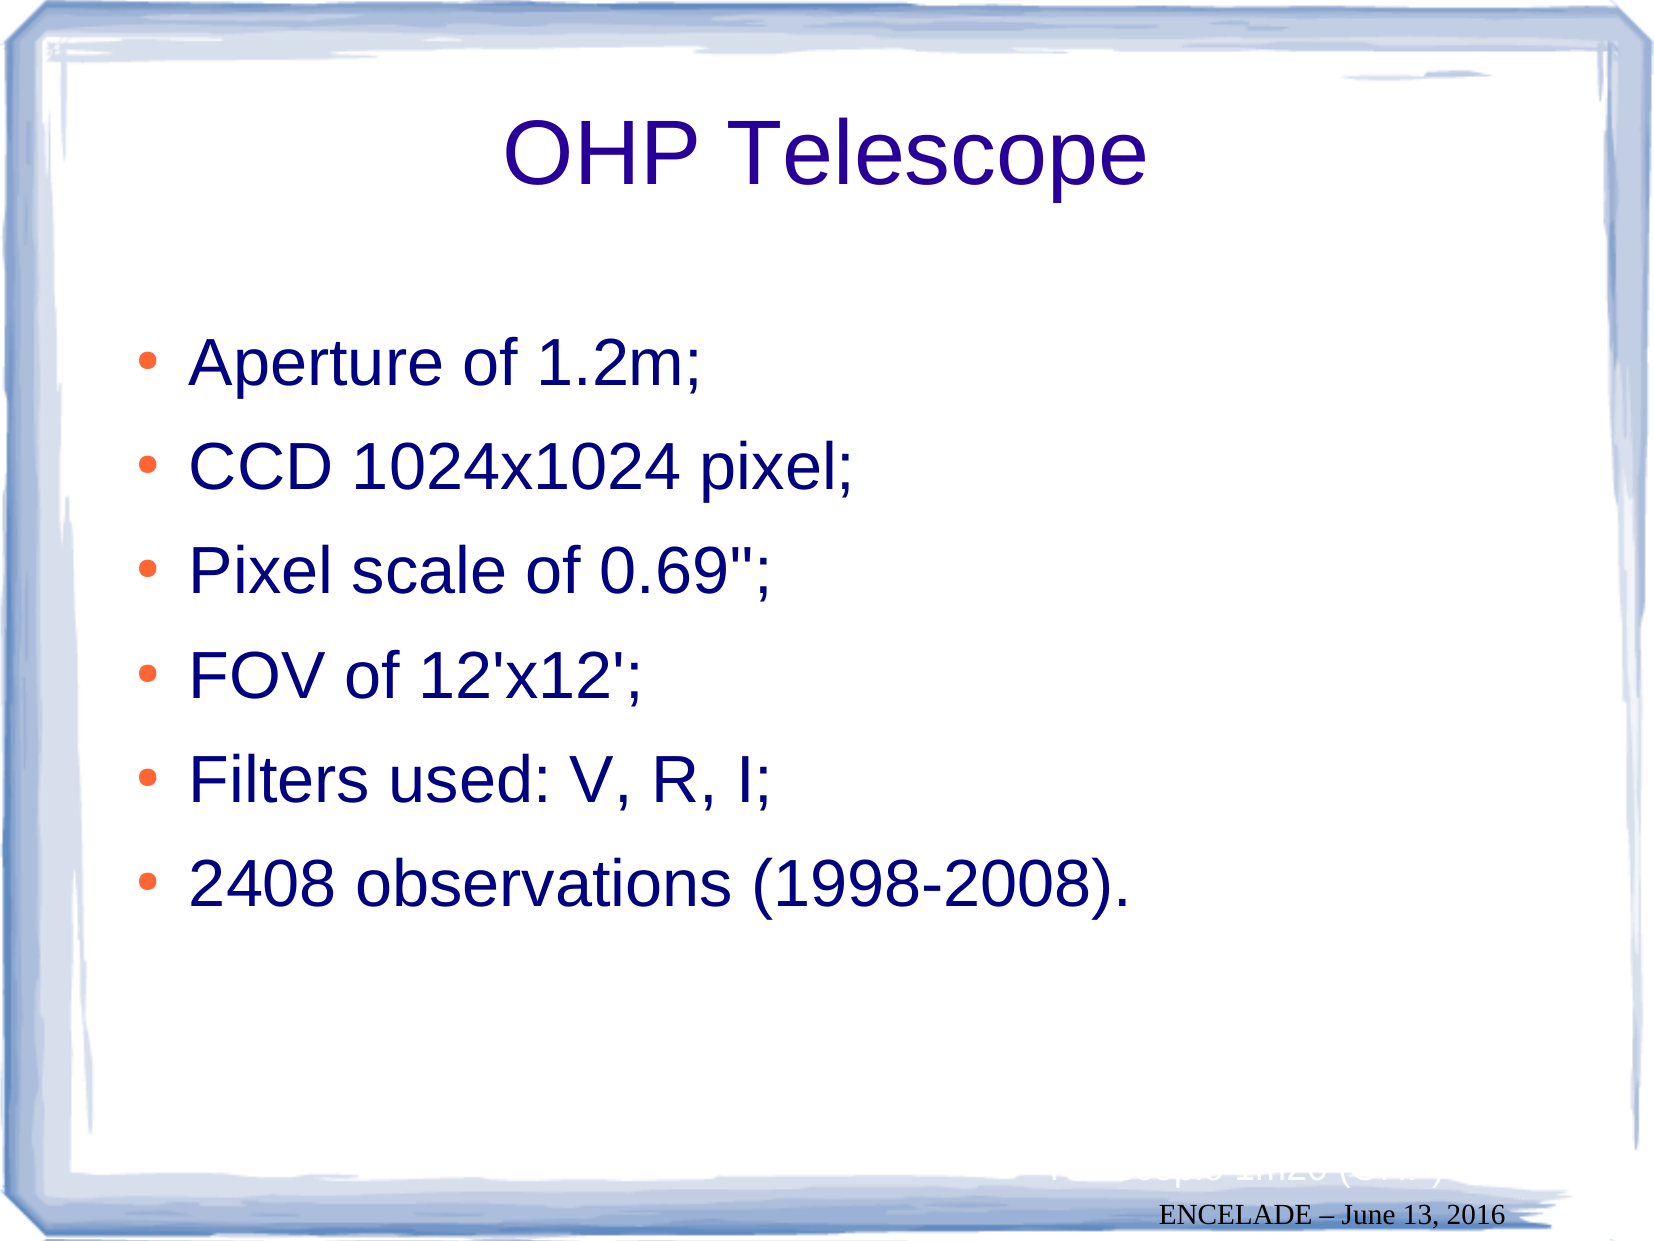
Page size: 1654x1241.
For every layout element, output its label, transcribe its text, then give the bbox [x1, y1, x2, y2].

title OHP Telescope [82, 49, 1571, 257]
list Aperture of 1.2m; CCD 1024x1024 pixel; Pixel scale of 0.69''; FOV of 12'x12'; Filters used: V, R, I; 2408 observations (1998-2008). [118, 324, 1571, 1045]
picture [0, 0, 1654, 1241]
text_box Telescópio 1m20 (OHP) [853, 1139, 1635, 1197]
